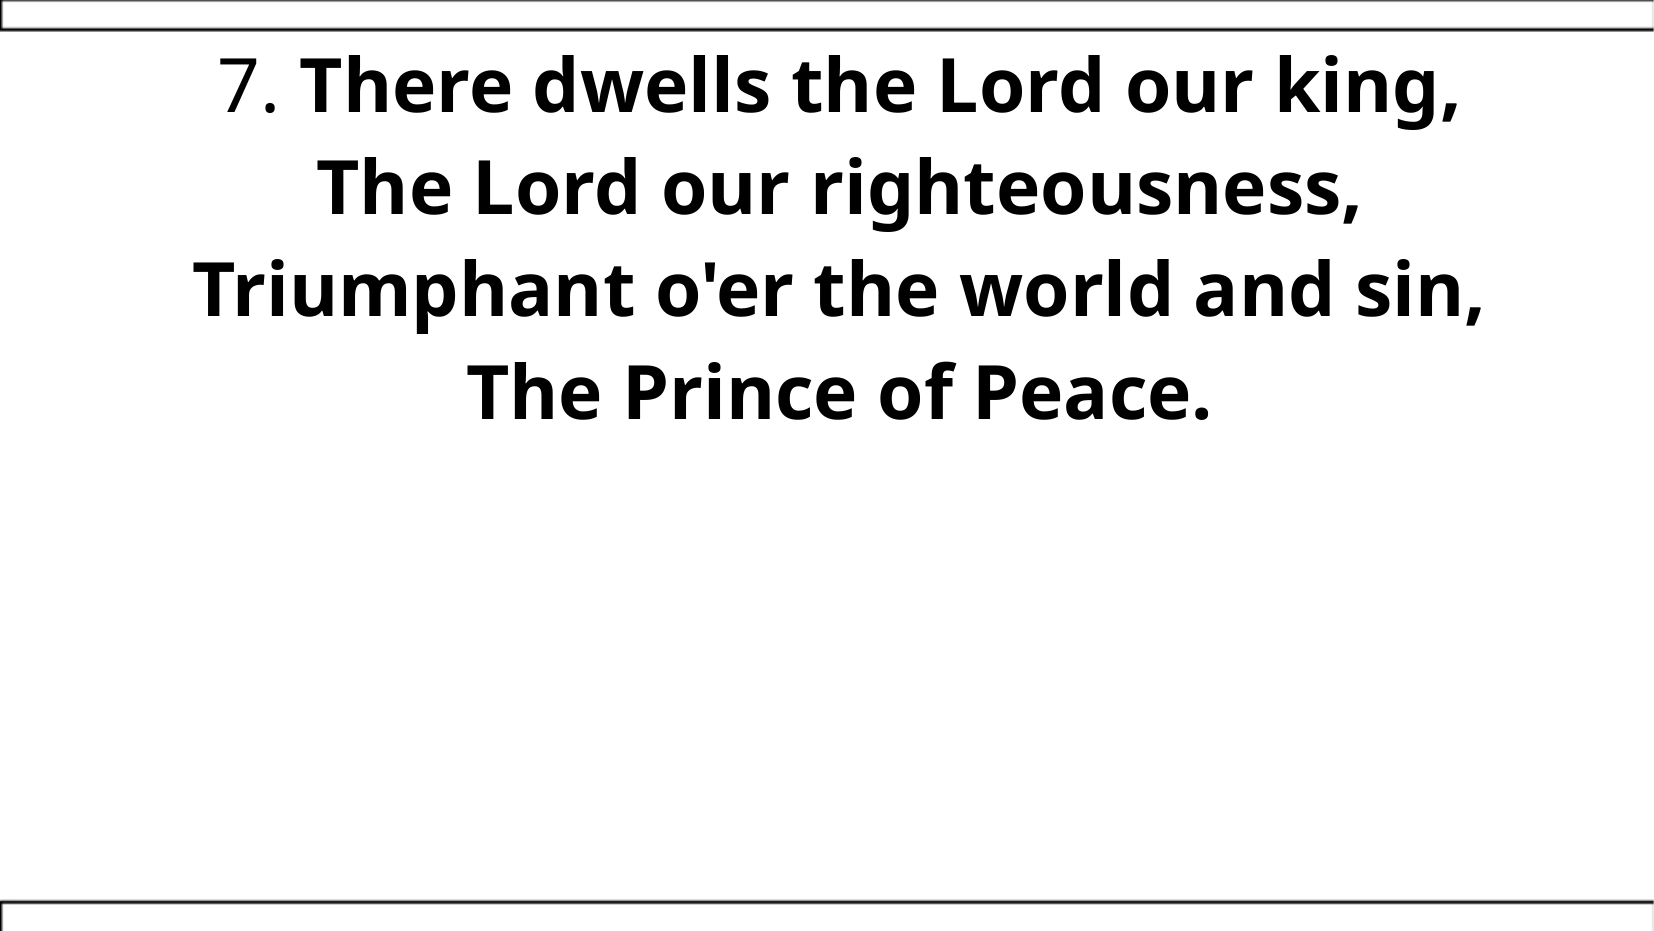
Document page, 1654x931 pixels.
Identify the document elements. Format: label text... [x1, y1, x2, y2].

picture [0, 0, 1654, 931]
text_box 7. There dwells the Lord our king, The Lord our righteousness, Triumphant o'er the world and sin, The Prince of Peace. [119, 24, 1560, 439]
